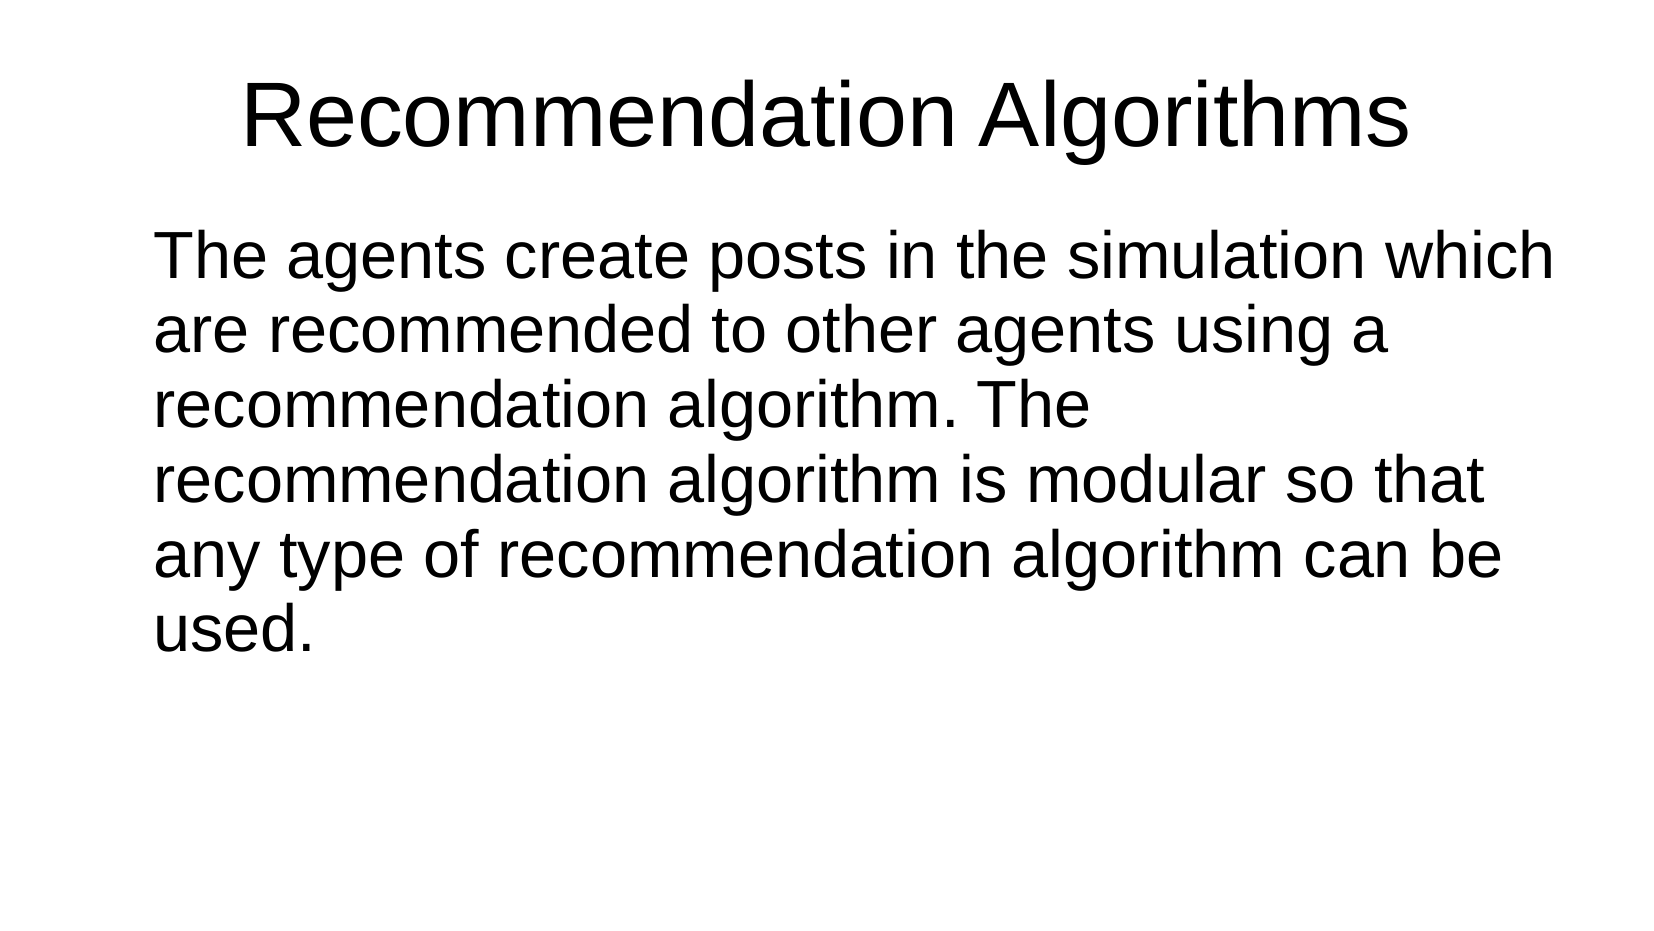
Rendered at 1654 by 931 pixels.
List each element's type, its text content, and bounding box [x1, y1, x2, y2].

title Recommendation Algorithms [82, 37, 1571, 193]
list The agents create posts in the simulation which are recommended to other agents using a recommendation algorithm. The recommendation algorithm is modular so that any type of recommendation algorithm can be used. [82, 217, 1571, 758]
